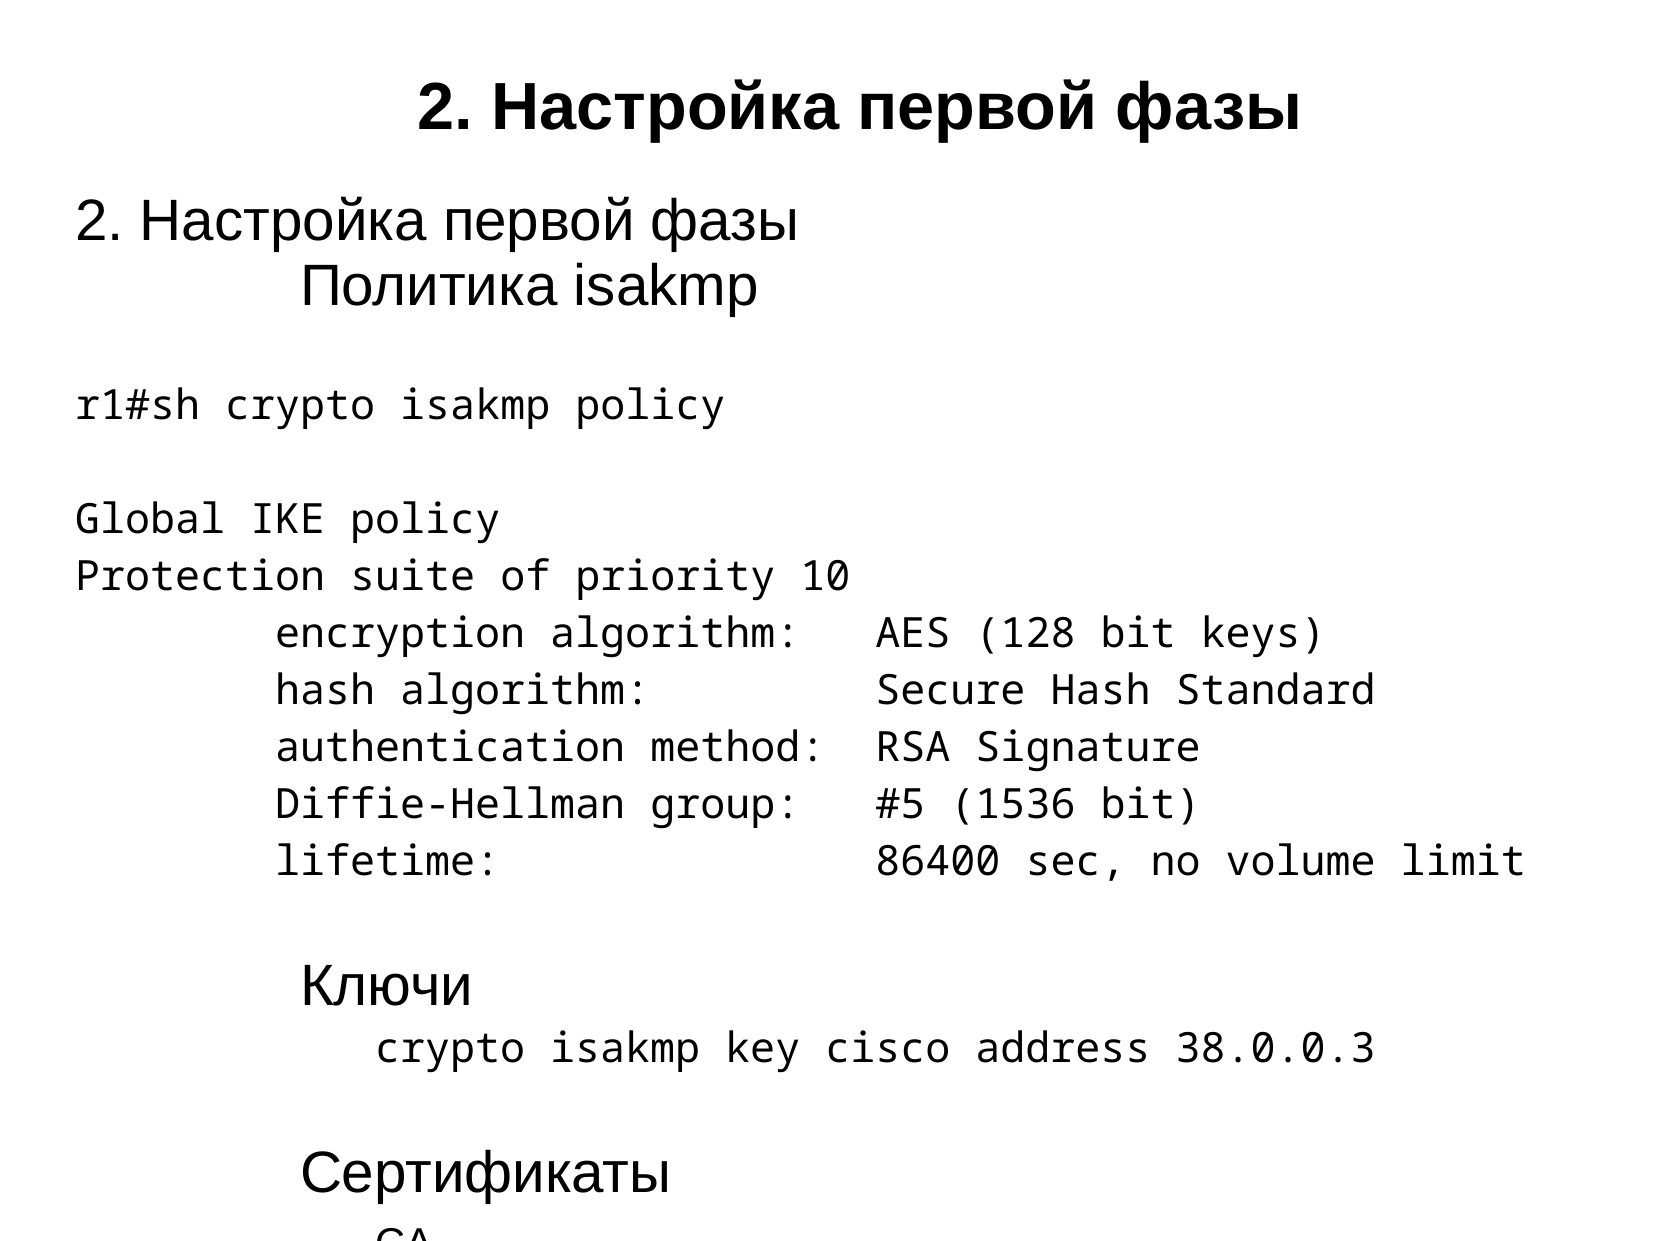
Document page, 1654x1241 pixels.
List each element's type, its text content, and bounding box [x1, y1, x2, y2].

text_box 2. Настройка первой фазы [123, 41, 1597, 151]
list 2. Настройка первой фазы Политика isakmp r1#sh crypto isakmp policy Global IKE policy Protection suite of priority 10 encryption algorithm: AES (128 bit keys) hash algorithm: Secure Hash Standard authentication method: RSA Signature Diffie-Hellman group: #5 (1536 bit) lifetime: 86400 sec, no volume limit Ключи crypto isakmp key cisco address 38.0.0.3 Сертификаты CA Получить сертификат [75, 187, 1613, 1201]
